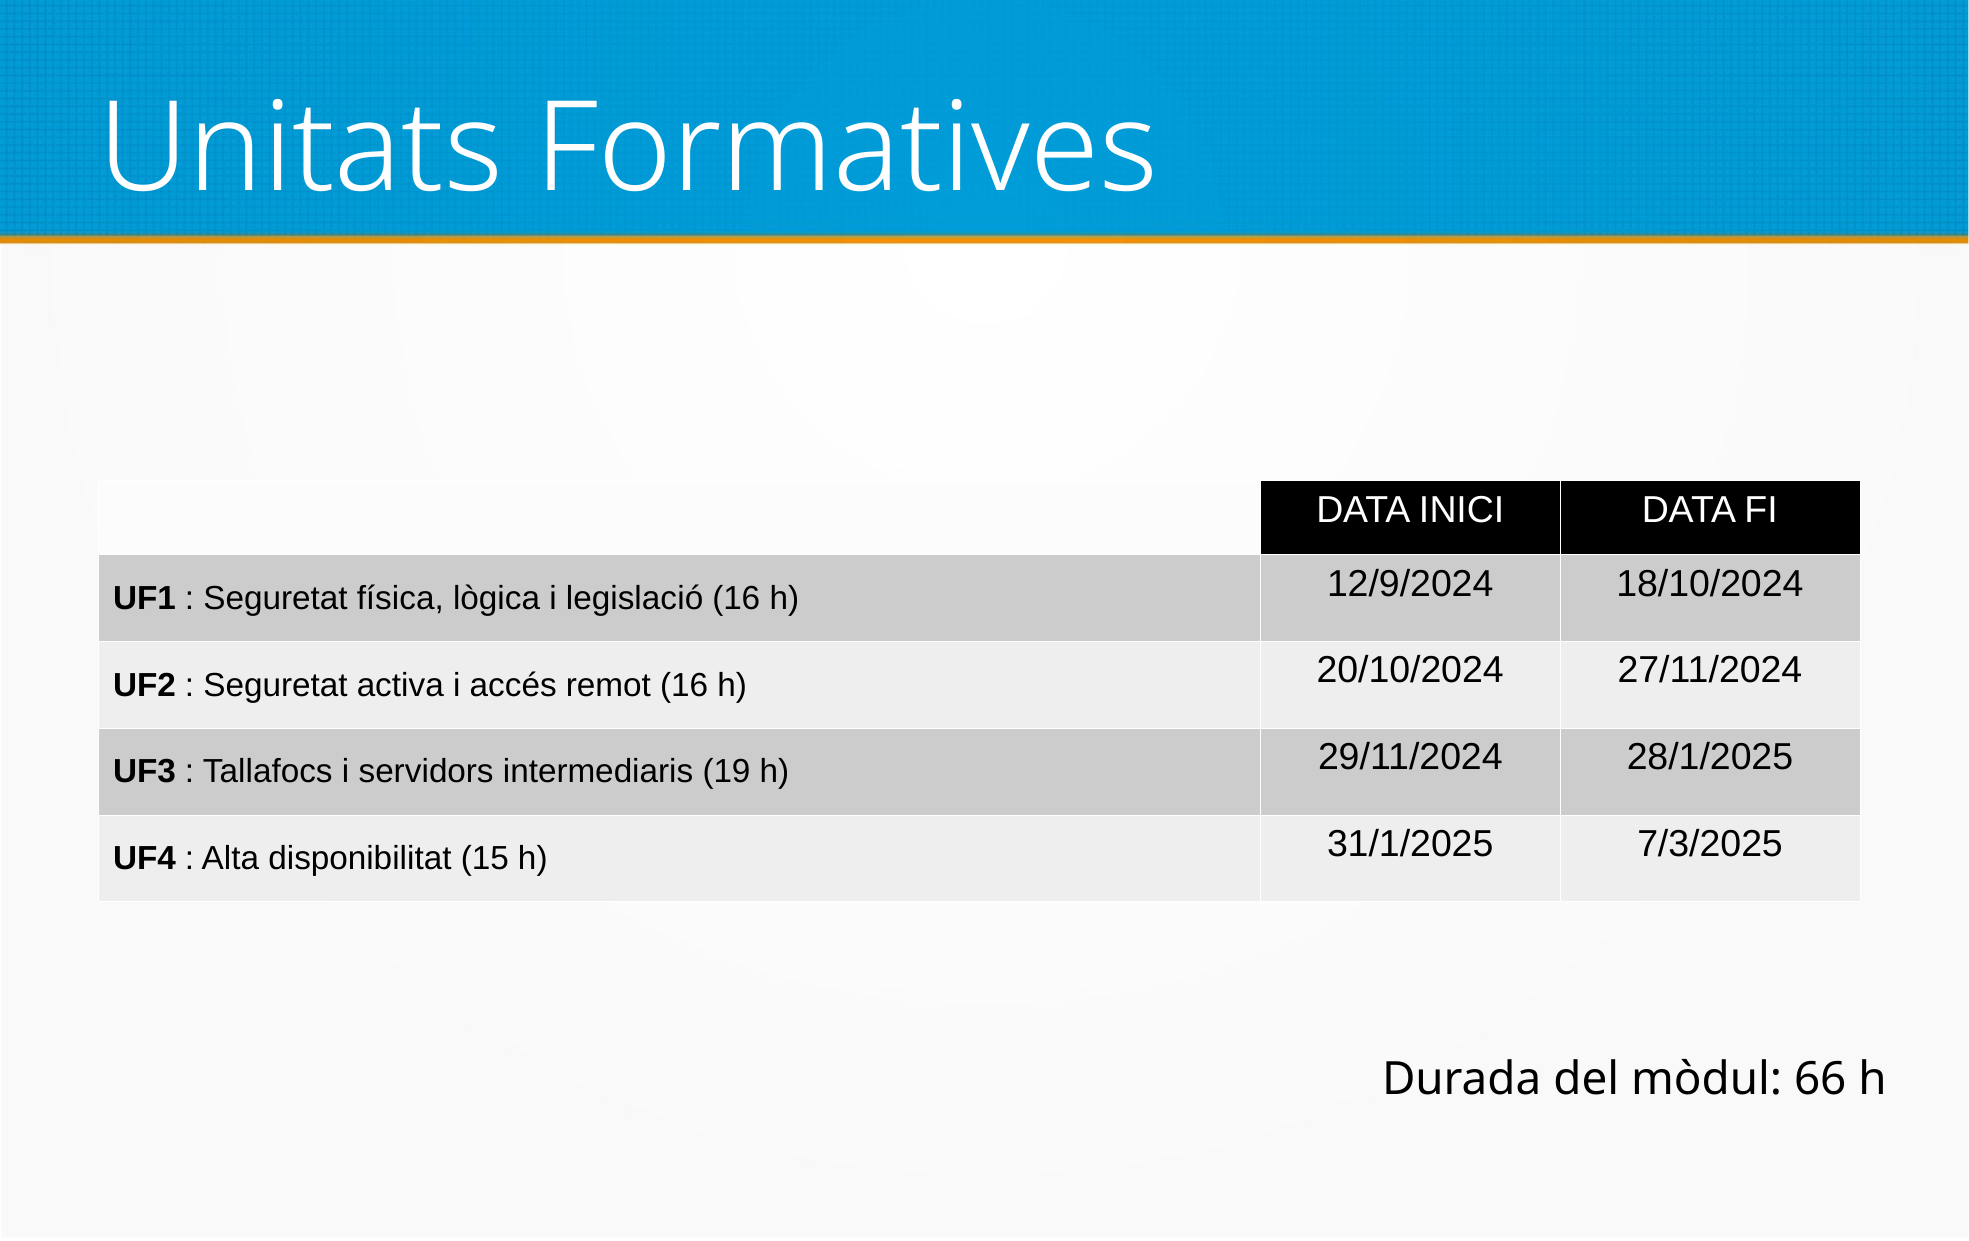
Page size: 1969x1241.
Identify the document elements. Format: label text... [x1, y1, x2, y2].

title Unitats Formatives [98, 19, 1870, 227]
table_cell UF2 : Seguretat activa i accés remot (16 h) [99, 642, 1260, 728]
table_cell 31/1/2025 [1261, 816, 1560, 901]
picture [0, 233, 1969, 1241]
table_cell UF3 : Tallafocs i servidors intermediaris (19 h) [99, 729, 1260, 815]
table_header DATA INICI [1261, 481, 1560, 554]
table_header DATA FI [1561, 481, 1860, 554]
table_cell 29/11/2024 [1261, 729, 1560, 815]
table_cell UF1 : Seguretat física, lògica i legislació (16 h) [99, 555, 1260, 641]
table_cell 7/3/2025 [1561, 816, 1860, 901]
table_cell 20/10/2024 [1261, 642, 1560, 728]
text_box Durada del mòdul: 66 h [1376, 1019, 1914, 1134]
table_cell UF4 : Alta disponibilitat (15 h) [99, 816, 1260, 901]
table_cell 28/1/2025 [1561, 729, 1860, 815]
table_cell 27/11/2024 [1561, 642, 1860, 728]
table_cell 18/10/2024 [1561, 555, 1860, 641]
table_cell 12/9/2024 [1261, 555, 1560, 641]
table_header [99, 481, 1260, 554]
